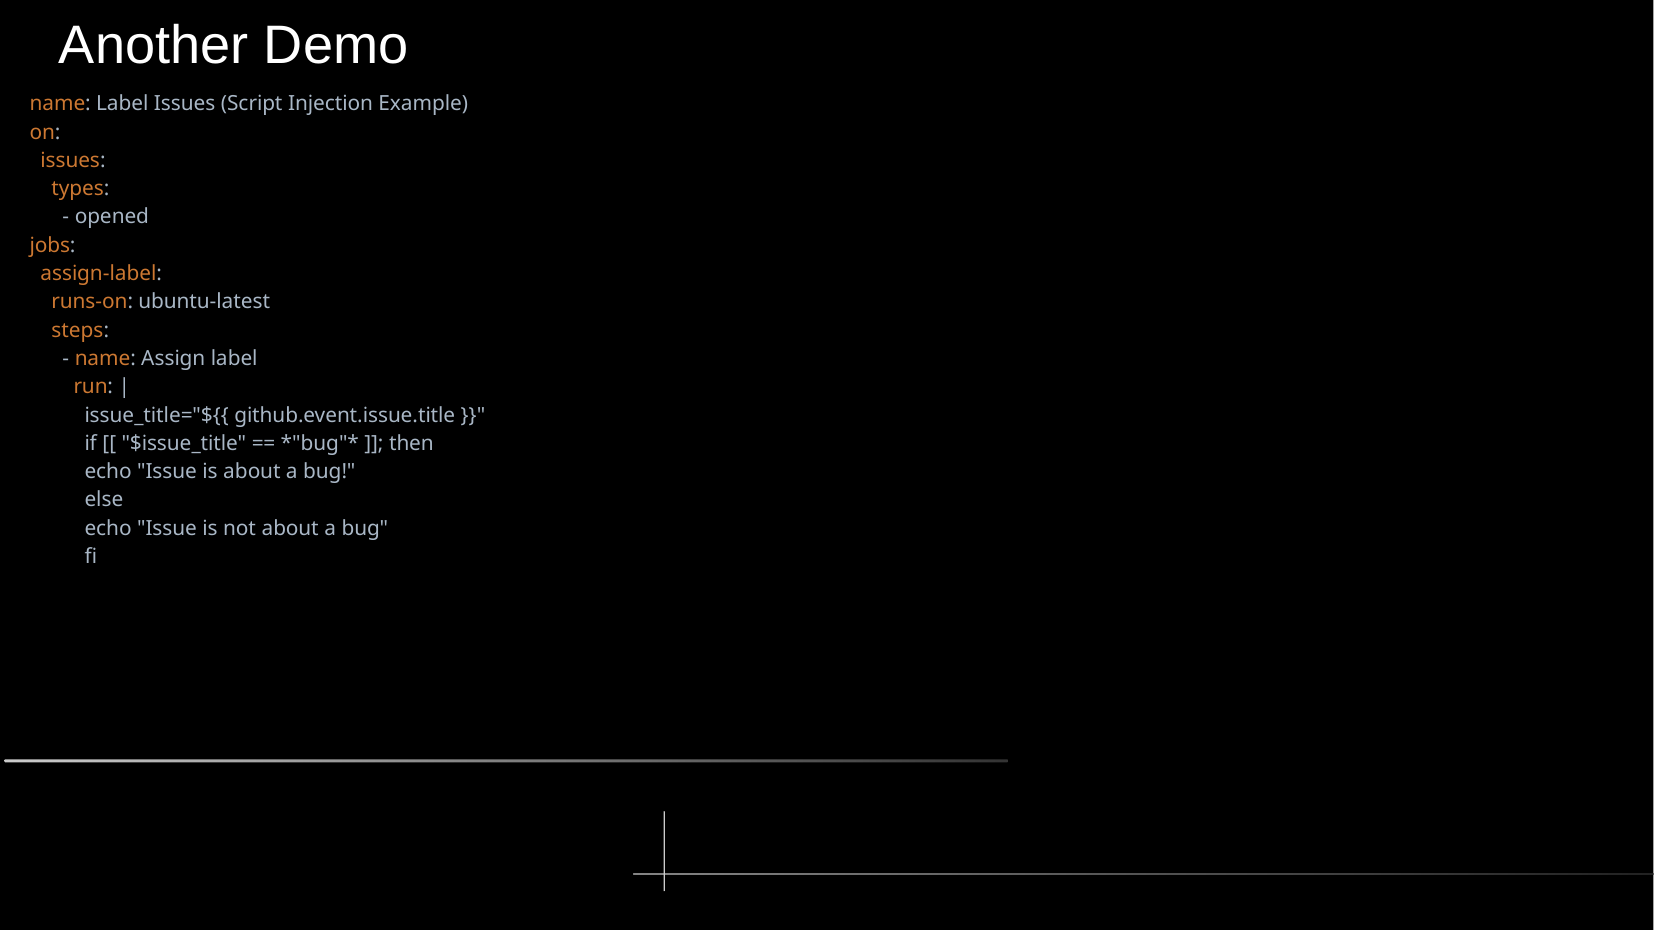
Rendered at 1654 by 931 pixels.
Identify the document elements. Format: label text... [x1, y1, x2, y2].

list name: Label Issues (Script Injection Example) on: issues: types: - opened jobs: assign-label: runs-on: ubuntu-latest steps: - name: Assign label run: | issue_title="${{ github.event.issue.title }}" if [[ "$issue_title" == *"bug"* ]]; then echo "Issue is about a bug!" else echo "Issue is not about a bug" fi [29, 88, 1506, 739]
title Another Demo [59, 0, 1536, 89]
